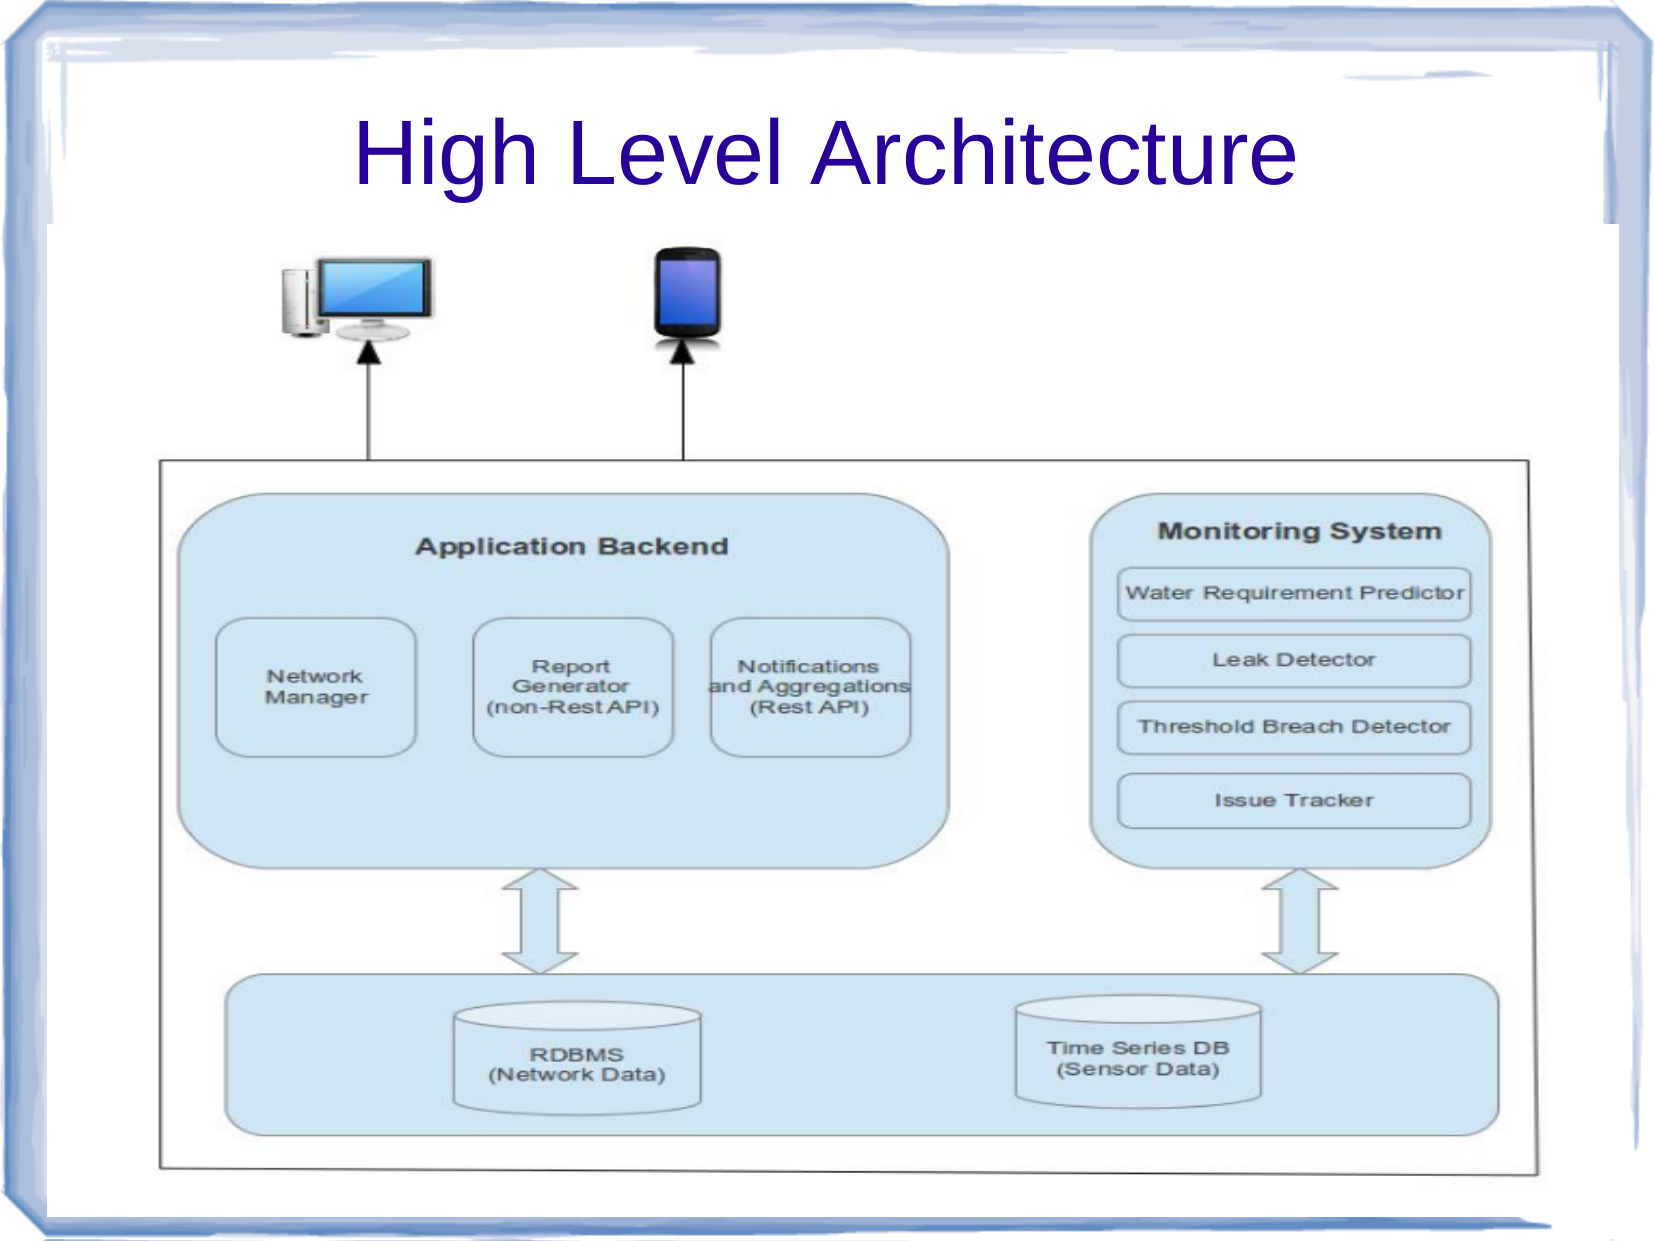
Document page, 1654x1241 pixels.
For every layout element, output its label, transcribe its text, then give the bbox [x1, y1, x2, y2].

picture [0, 0, 1654, 1241]
title High Level Architecture [82, 49, 1571, 224]
